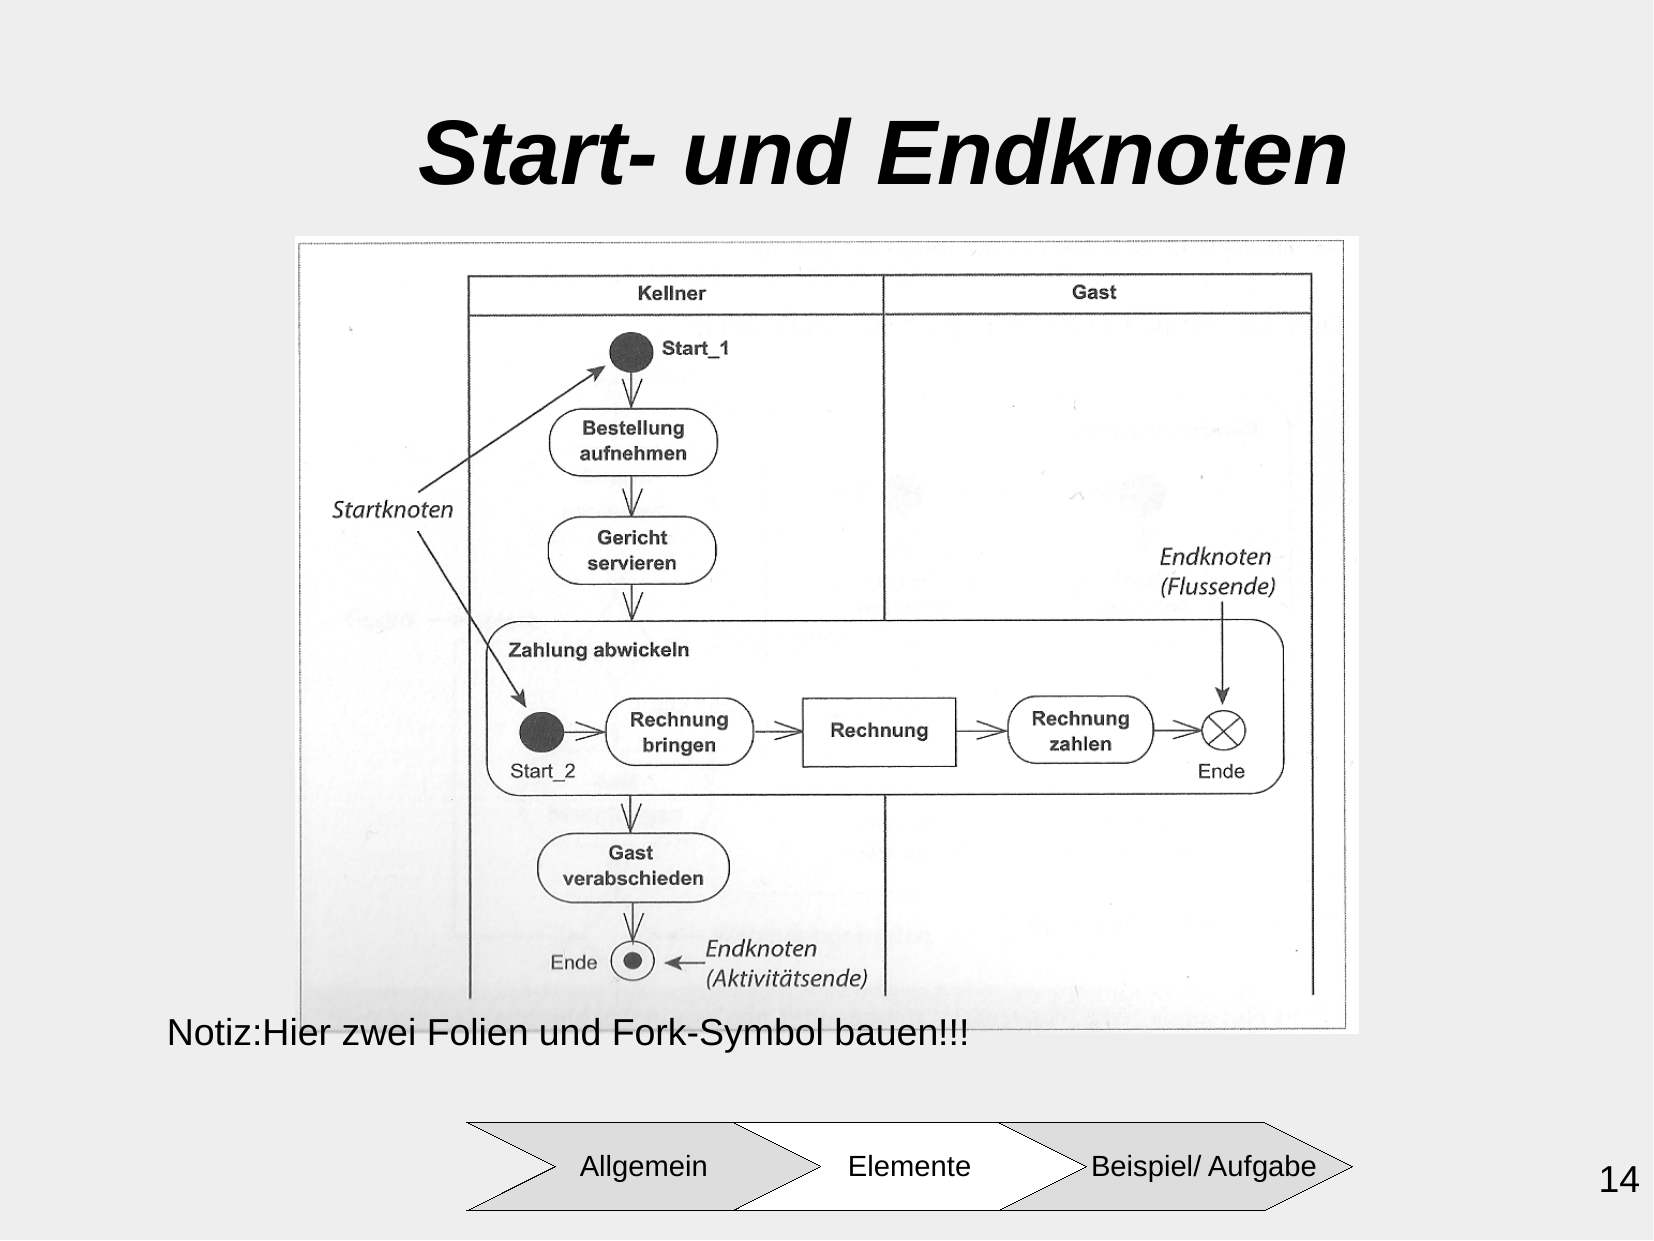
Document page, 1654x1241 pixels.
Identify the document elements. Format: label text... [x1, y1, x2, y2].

text_box Elemente [732, 1122, 1085, 1211]
text_box <Nummer> [1584, 1151, 1654, 1209]
title Start- und Endknoten [124, 49, 1613, 257]
text_box Beispiel/ Aufgabe [998, 1122, 1353, 1211]
text_box Notiz:Hier zwei Folien und Fork-Symbol bauen!!! [152, 1003, 982, 1103]
picture [295, 236, 1359, 1034]
text_box Allgemein [466, 1122, 819, 1211]
